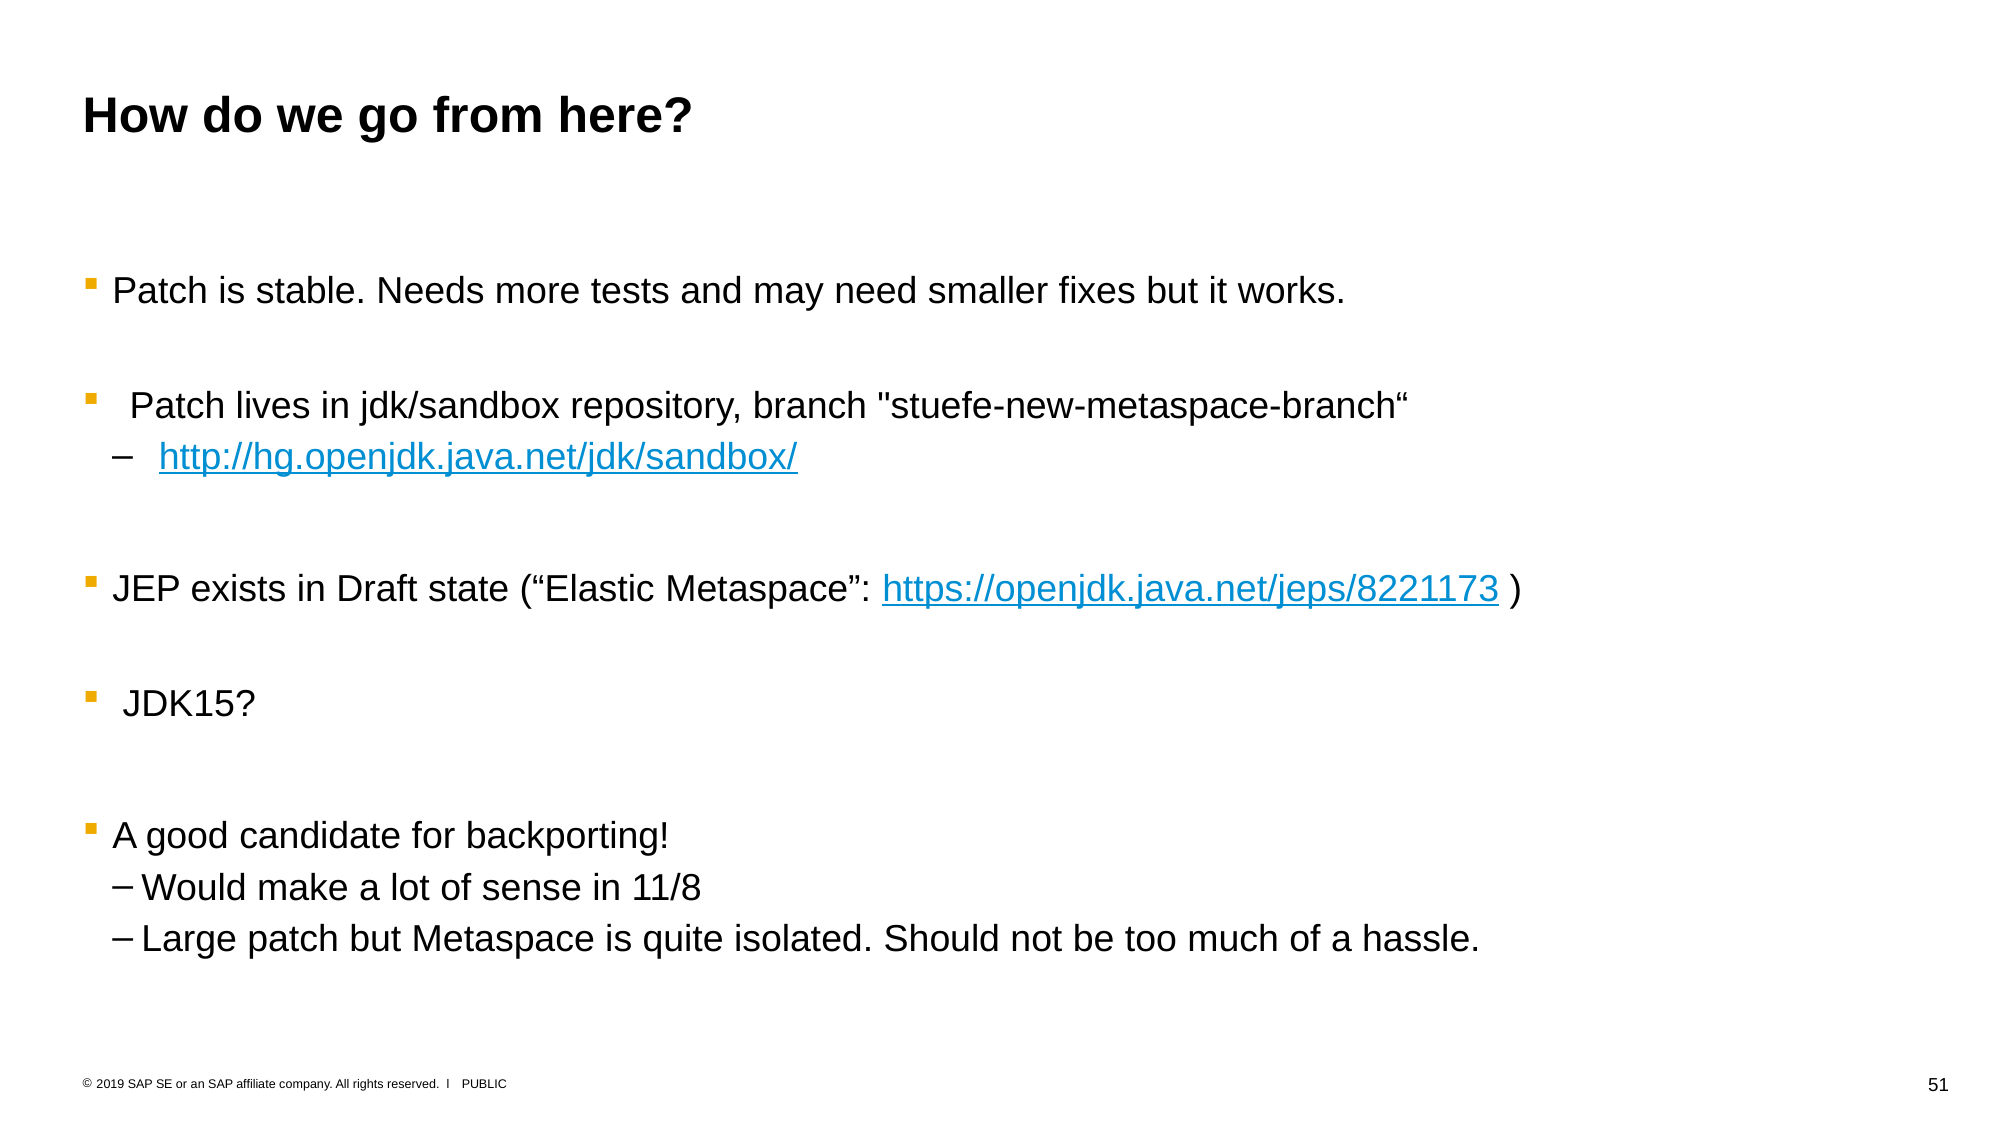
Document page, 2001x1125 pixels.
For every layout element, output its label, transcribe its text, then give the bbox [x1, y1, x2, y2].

list Patch is stable. Needs more tests and may need smaller fixes but it works. Patch lives in jdk/sandbox repository, branch "stuefe-new-metaspace-branch“ http://hg.openjdk.java.net/jdk/sandbox/ JEP exists in Draft state (“Elastic Metaspace”: https://openjdk.java.net/jeps/8221173 ) JDK15? A good candidate for backporting! Would make a lot of sense in 11/8 Large patch but Metaspace is quite isolated. Should not be too much of a hassle. [82, 265, 1918, 1040]
title How do we go from here? [82, 82, 1918, 144]
